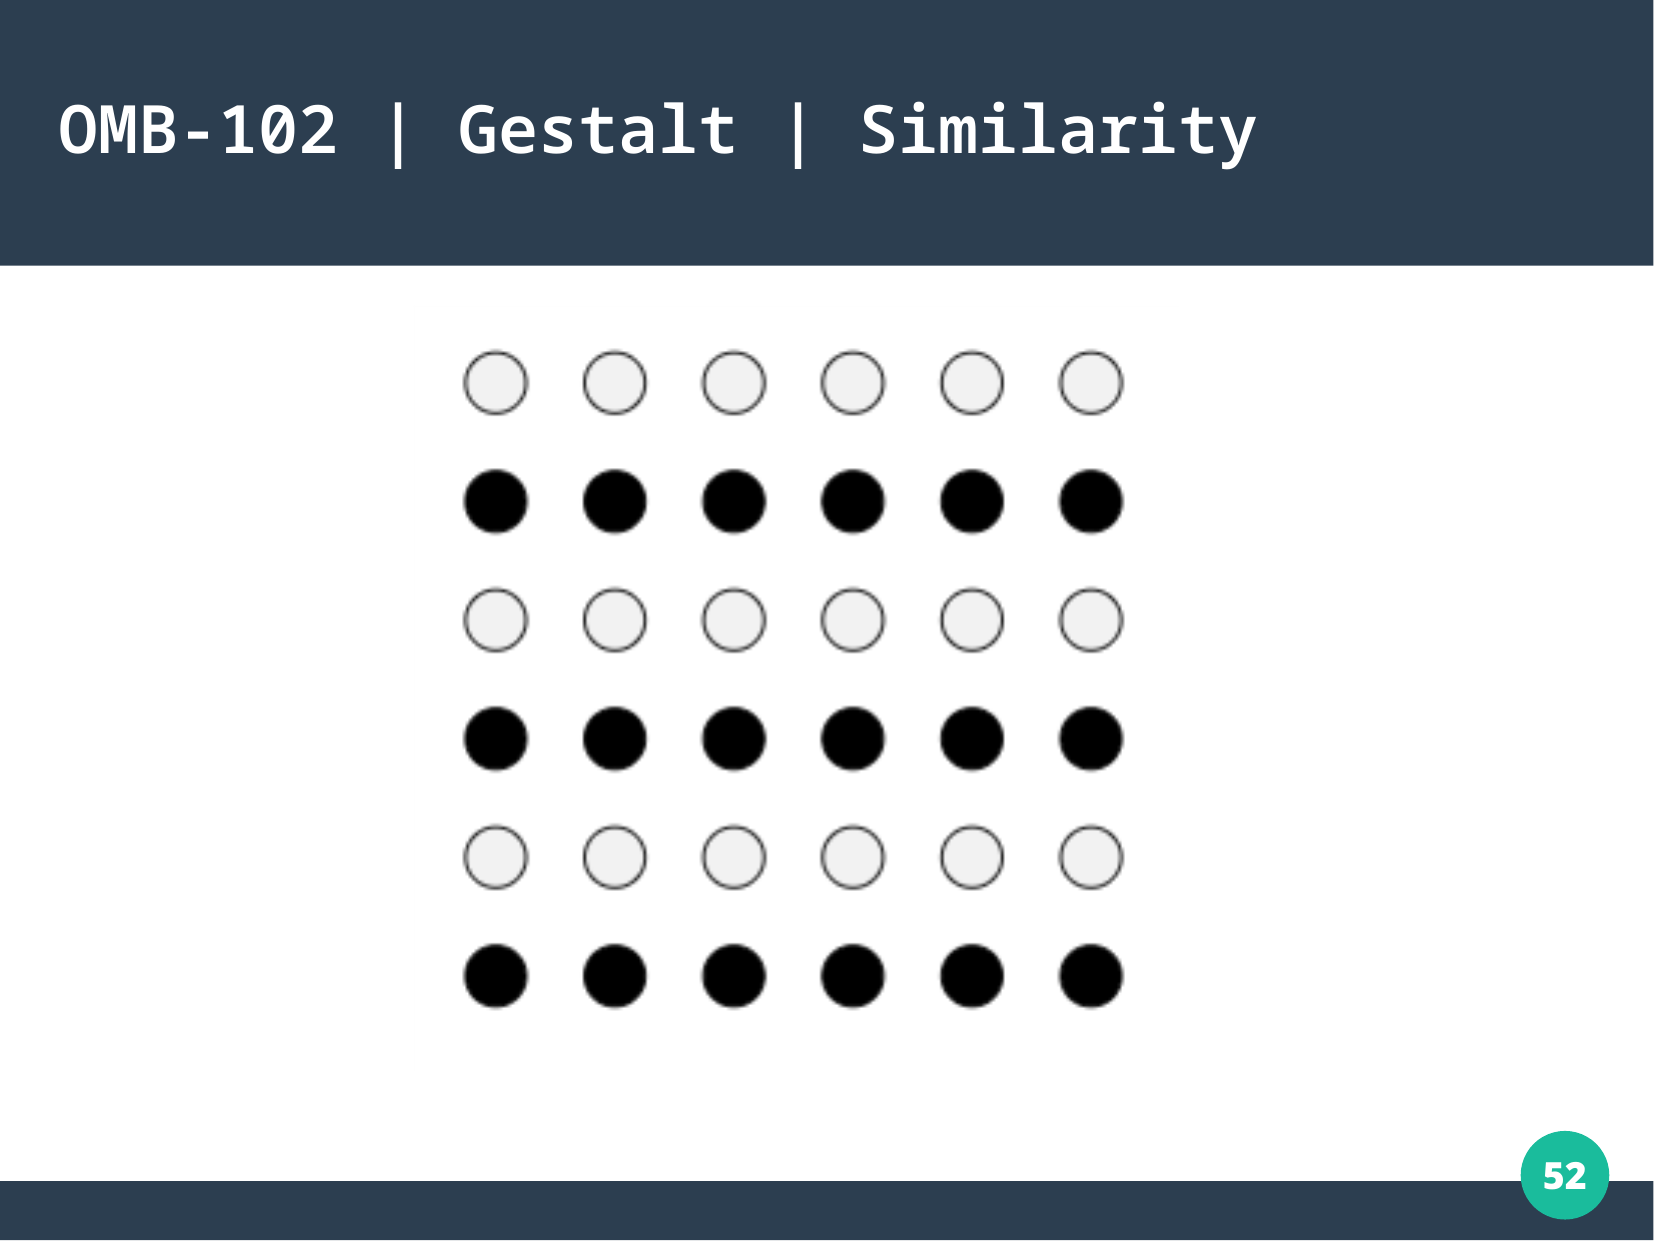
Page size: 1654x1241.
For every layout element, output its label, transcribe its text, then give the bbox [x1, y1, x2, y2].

title OMB-102 | Gestalt | Similarity [58, 49, 1594, 207]
list [59, 324, 1595, 1152]
picture [413, 305, 1179, 1071]
